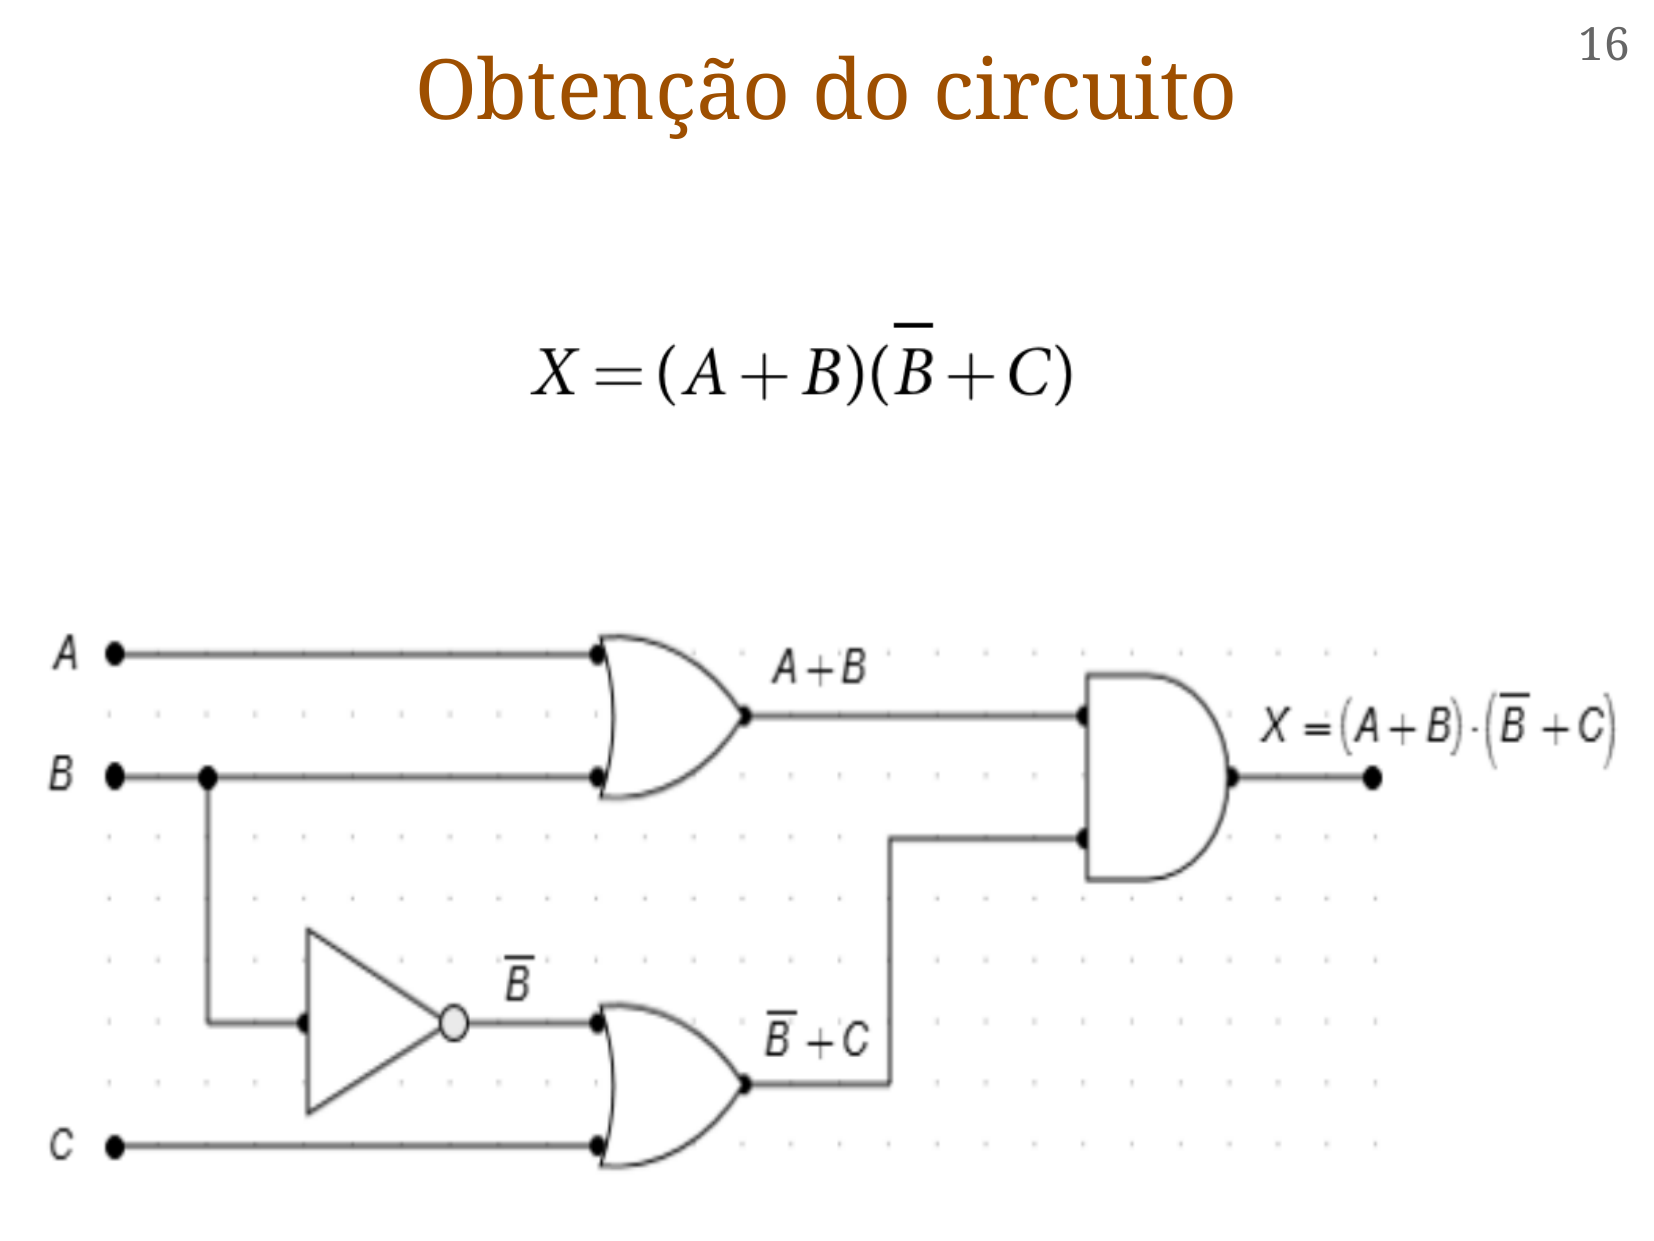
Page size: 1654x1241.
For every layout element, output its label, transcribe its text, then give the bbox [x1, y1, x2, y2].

title Obtenção do circuito [59, 29, 1595, 148]
picture [43, 620, 1625, 1185]
picture [509, 309, 1093, 423]
